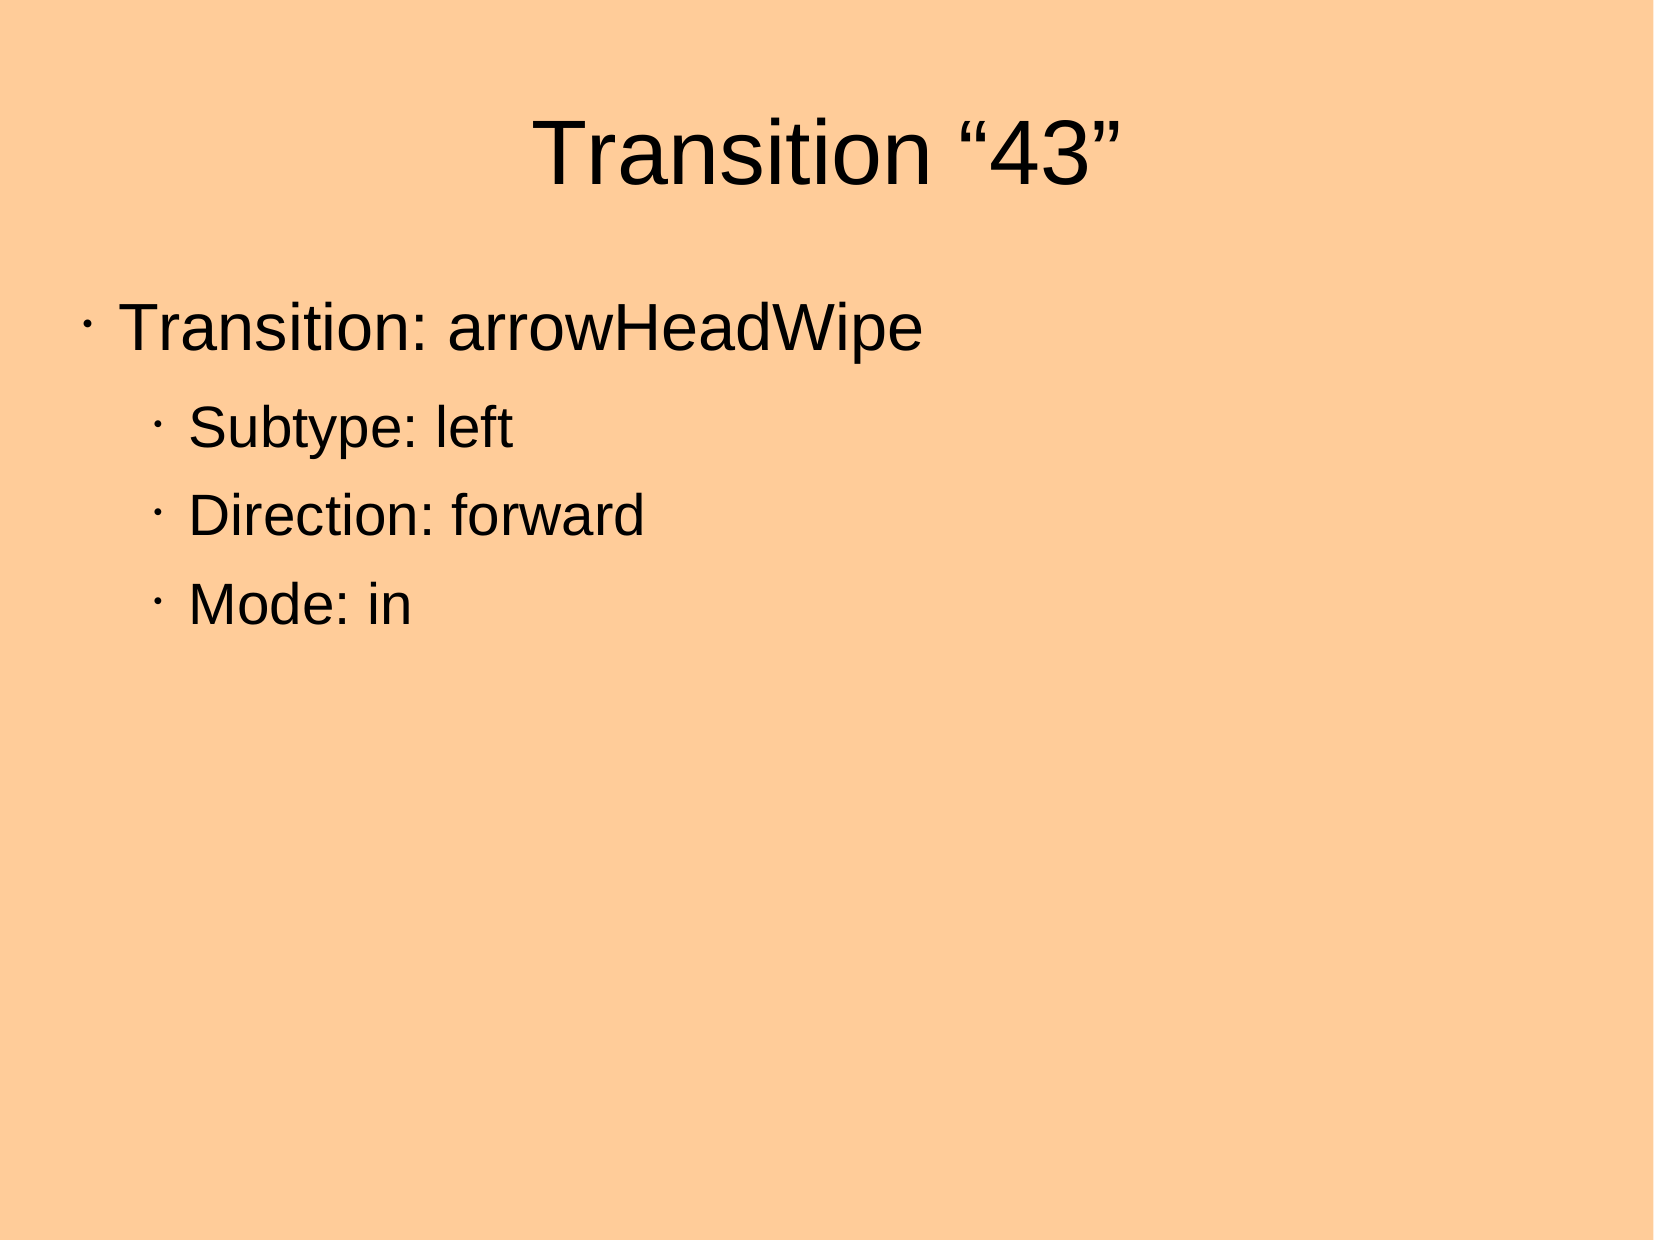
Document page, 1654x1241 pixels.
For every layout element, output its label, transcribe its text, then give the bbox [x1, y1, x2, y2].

title Transition “43” [82, 49, 1571, 257]
list Transition: arrowHeadWipe Subtype: left Direction: forward Mode: in [82, 290, 1571, 1080]
